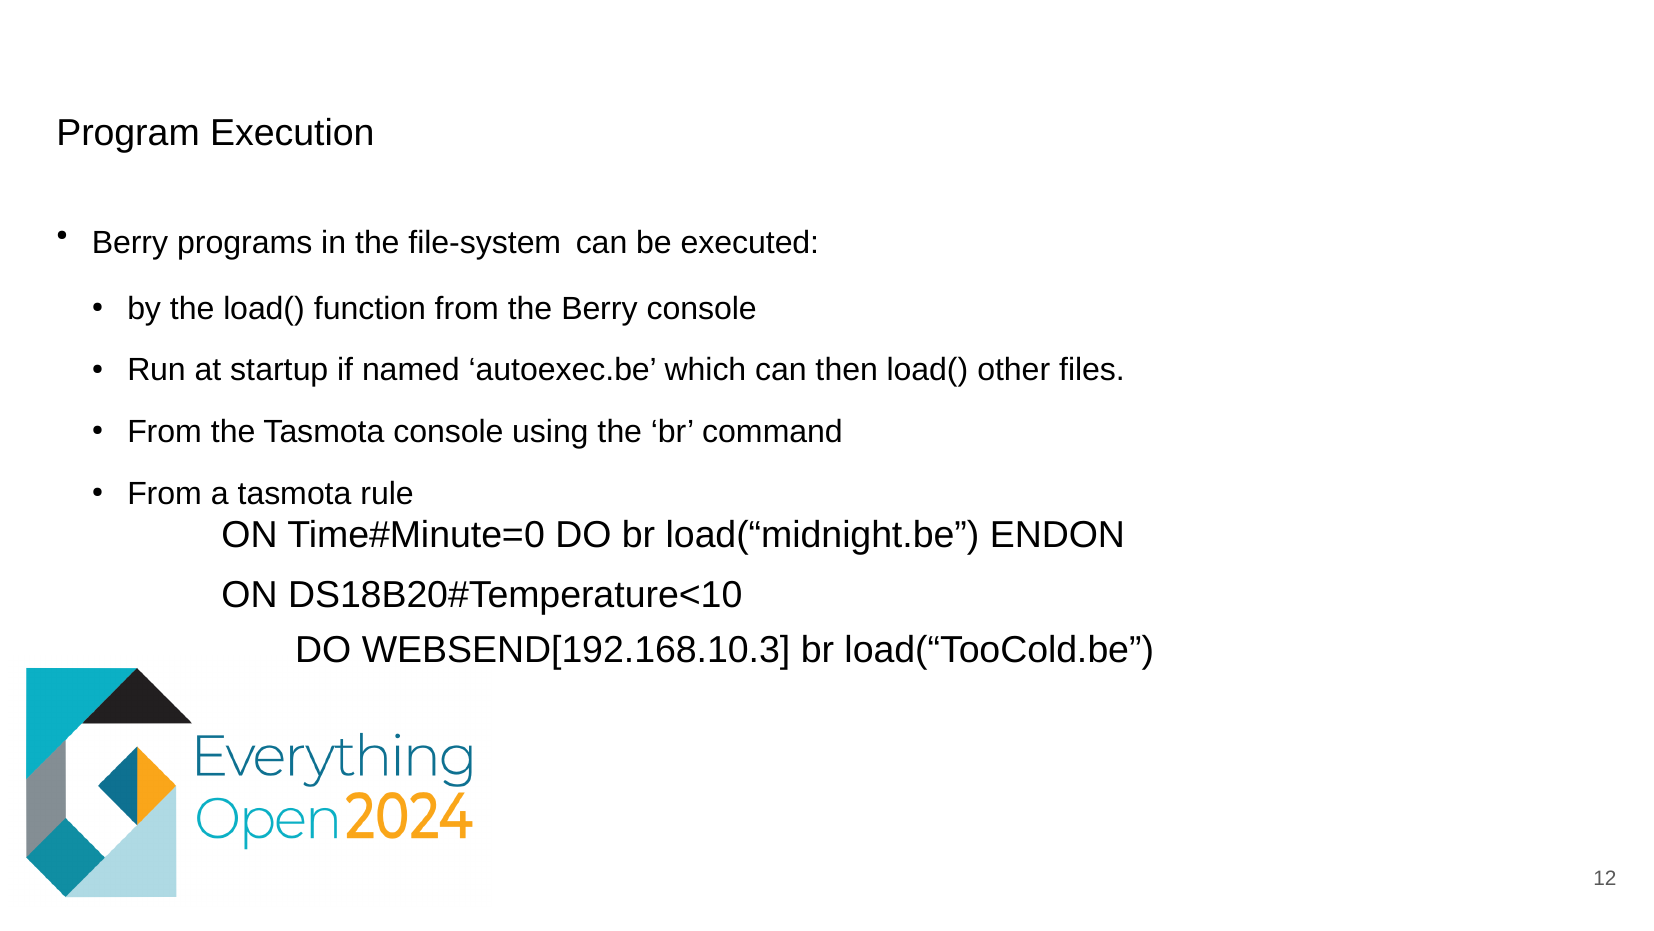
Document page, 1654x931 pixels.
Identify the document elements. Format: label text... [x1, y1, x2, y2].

list Berry programs in the file-system can be executed: by the load() function from the Berry console Run at startup if named ‘autoexec.be’ which can then load() other files. From the Tasmota console using the ‘br’ command From a tasmota rule [56, 208, 1598, 827]
picture [8, 655, 492, 907]
text_box ON Time#Minute=0 DO br load(“midnight.be”) ENDON ON DS18B20#Temperature<10 DO WEBSEND[192.168.10.3] br load(“TooCold.be”) [206, 506, 1241, 857]
title Program Execution [56, 80, 1598, 184]
